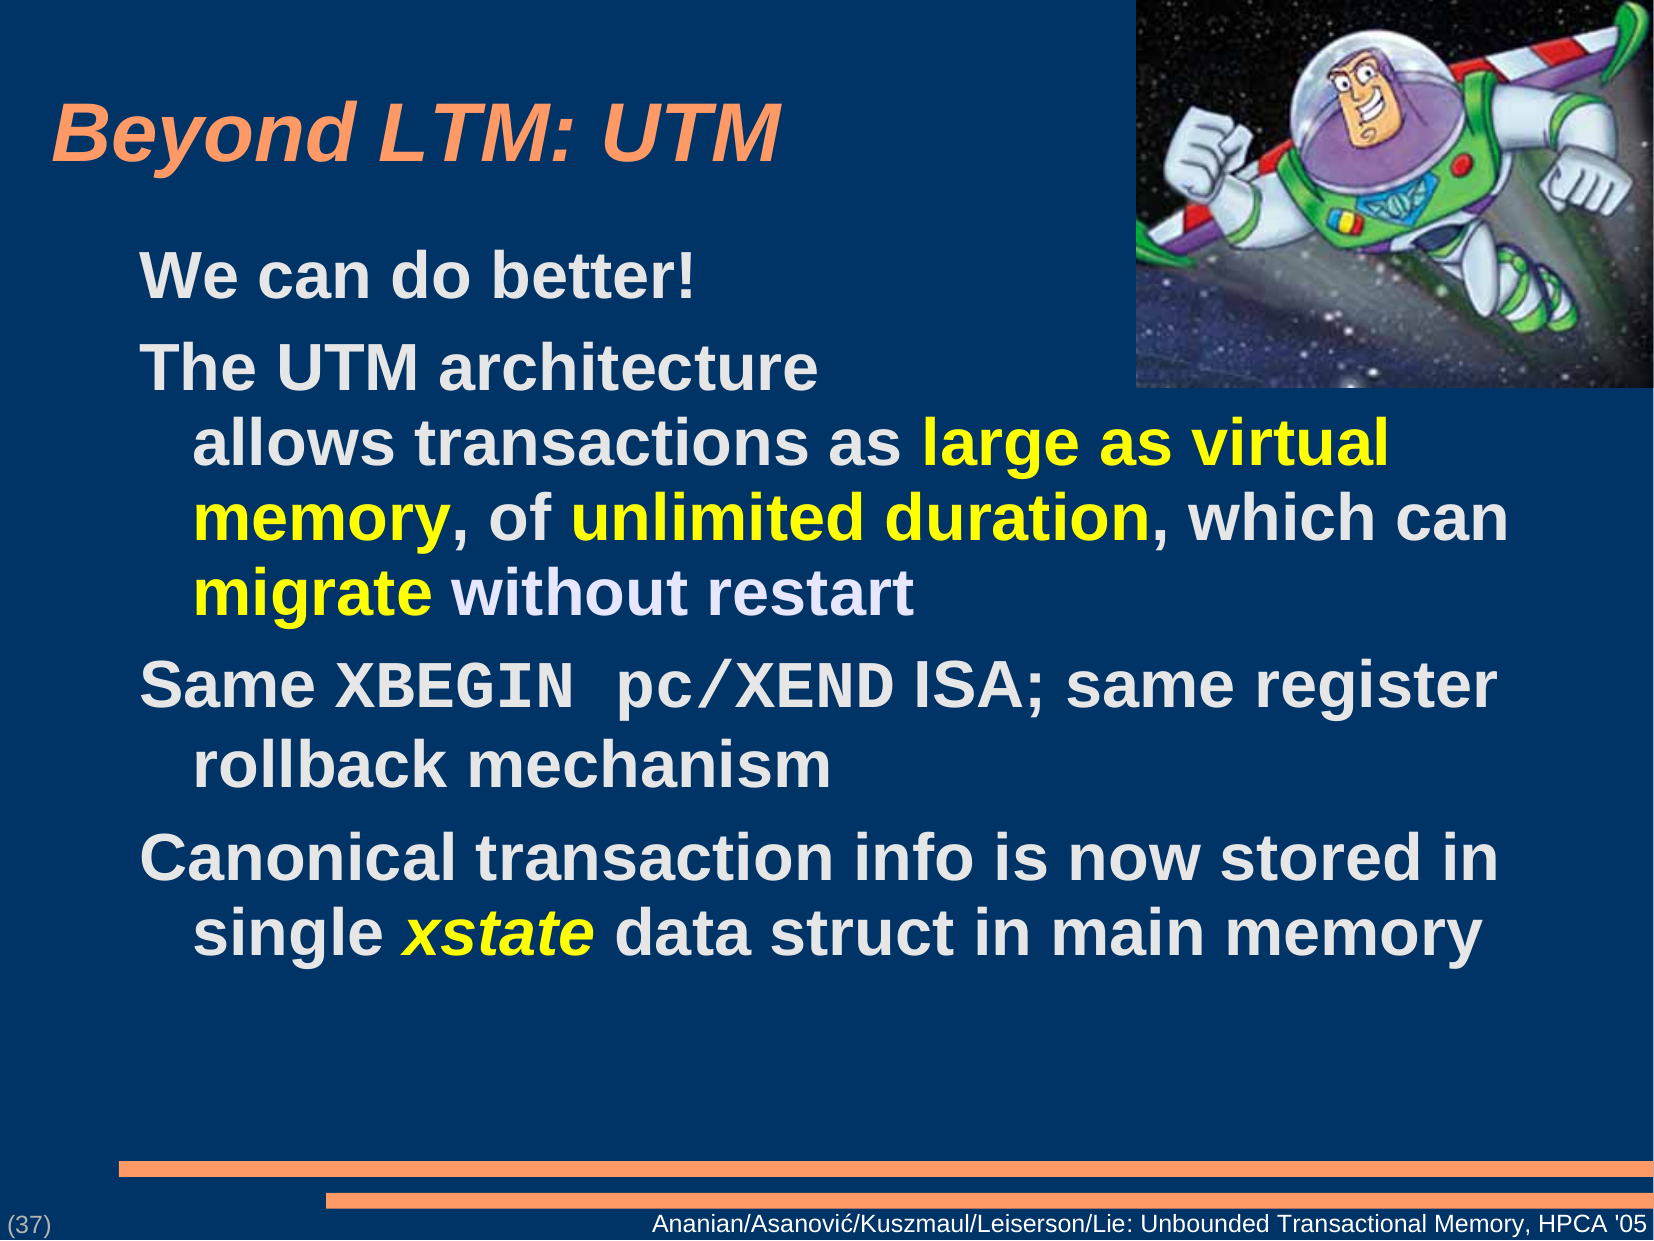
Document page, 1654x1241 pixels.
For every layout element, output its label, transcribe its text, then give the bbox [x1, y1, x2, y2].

list We can do better! The UTM architecture allows transactions as large as virtual memory, of unlimited duration, which can migrate without restart Same XBEGIN pc/XEND ISA; same register rollback mechanism Canonical transaction info is now stored in single xstate data struct in main memory [121, 237, 1561, 1210]
picture [1136, 0, 1654, 388]
title Beyond LTM: UTM [51, 28, 1136, 236]
